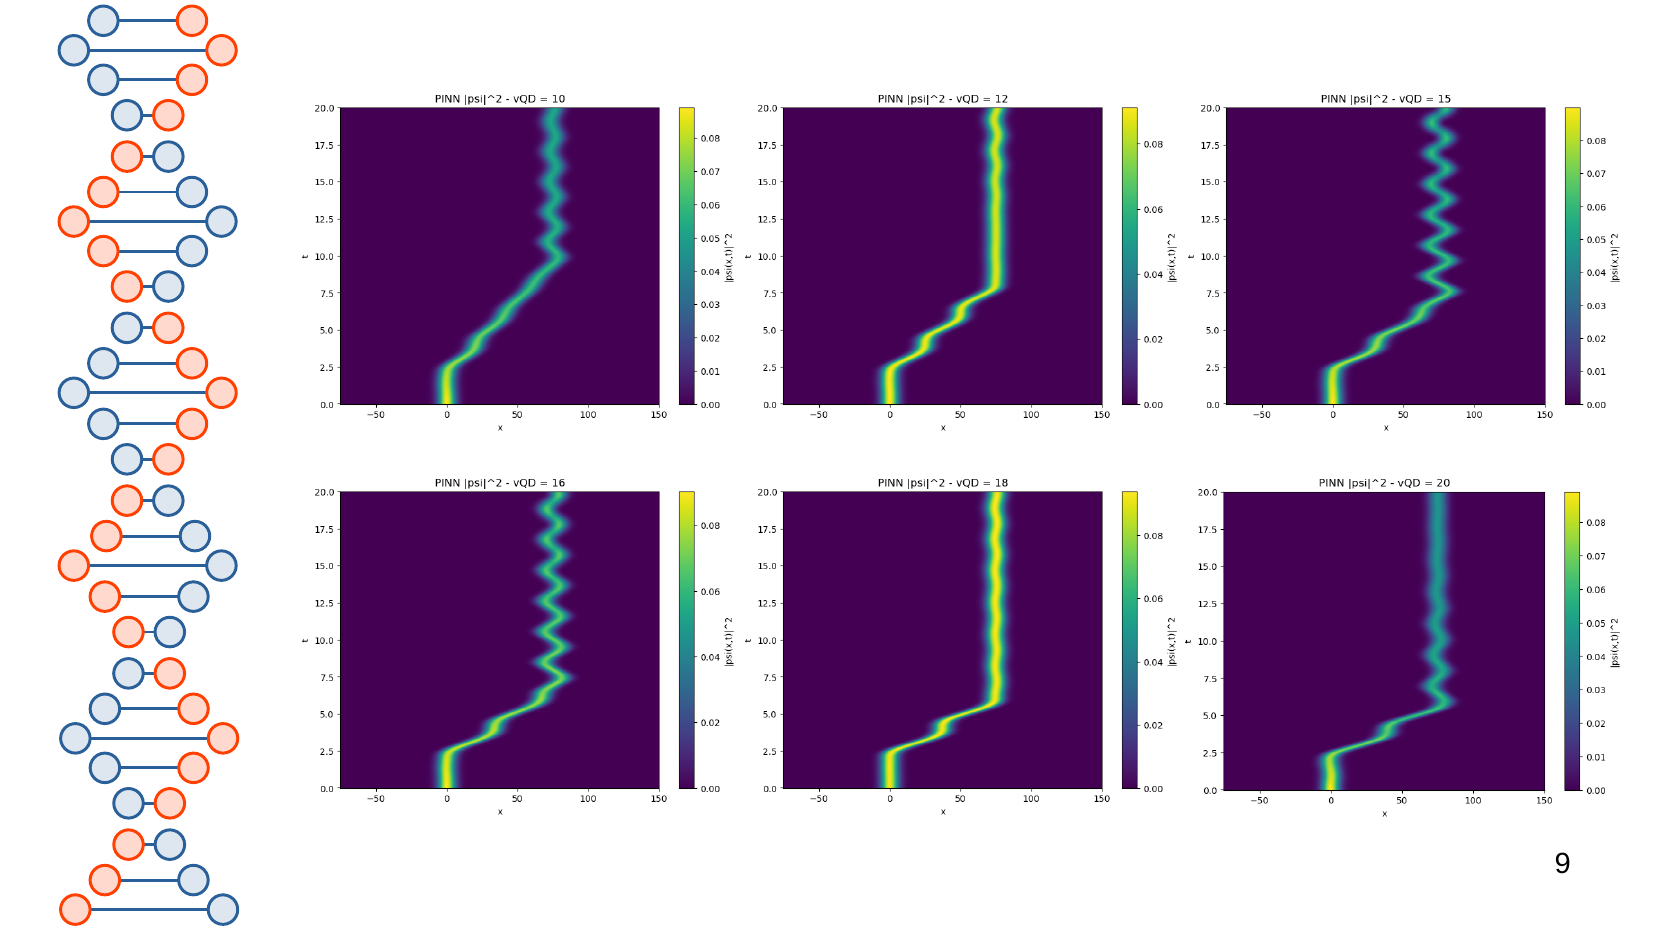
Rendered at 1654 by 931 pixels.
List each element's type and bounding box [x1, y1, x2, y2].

picture [295, 472, 1625, 824]
picture [295, 88, 1625, 438]
